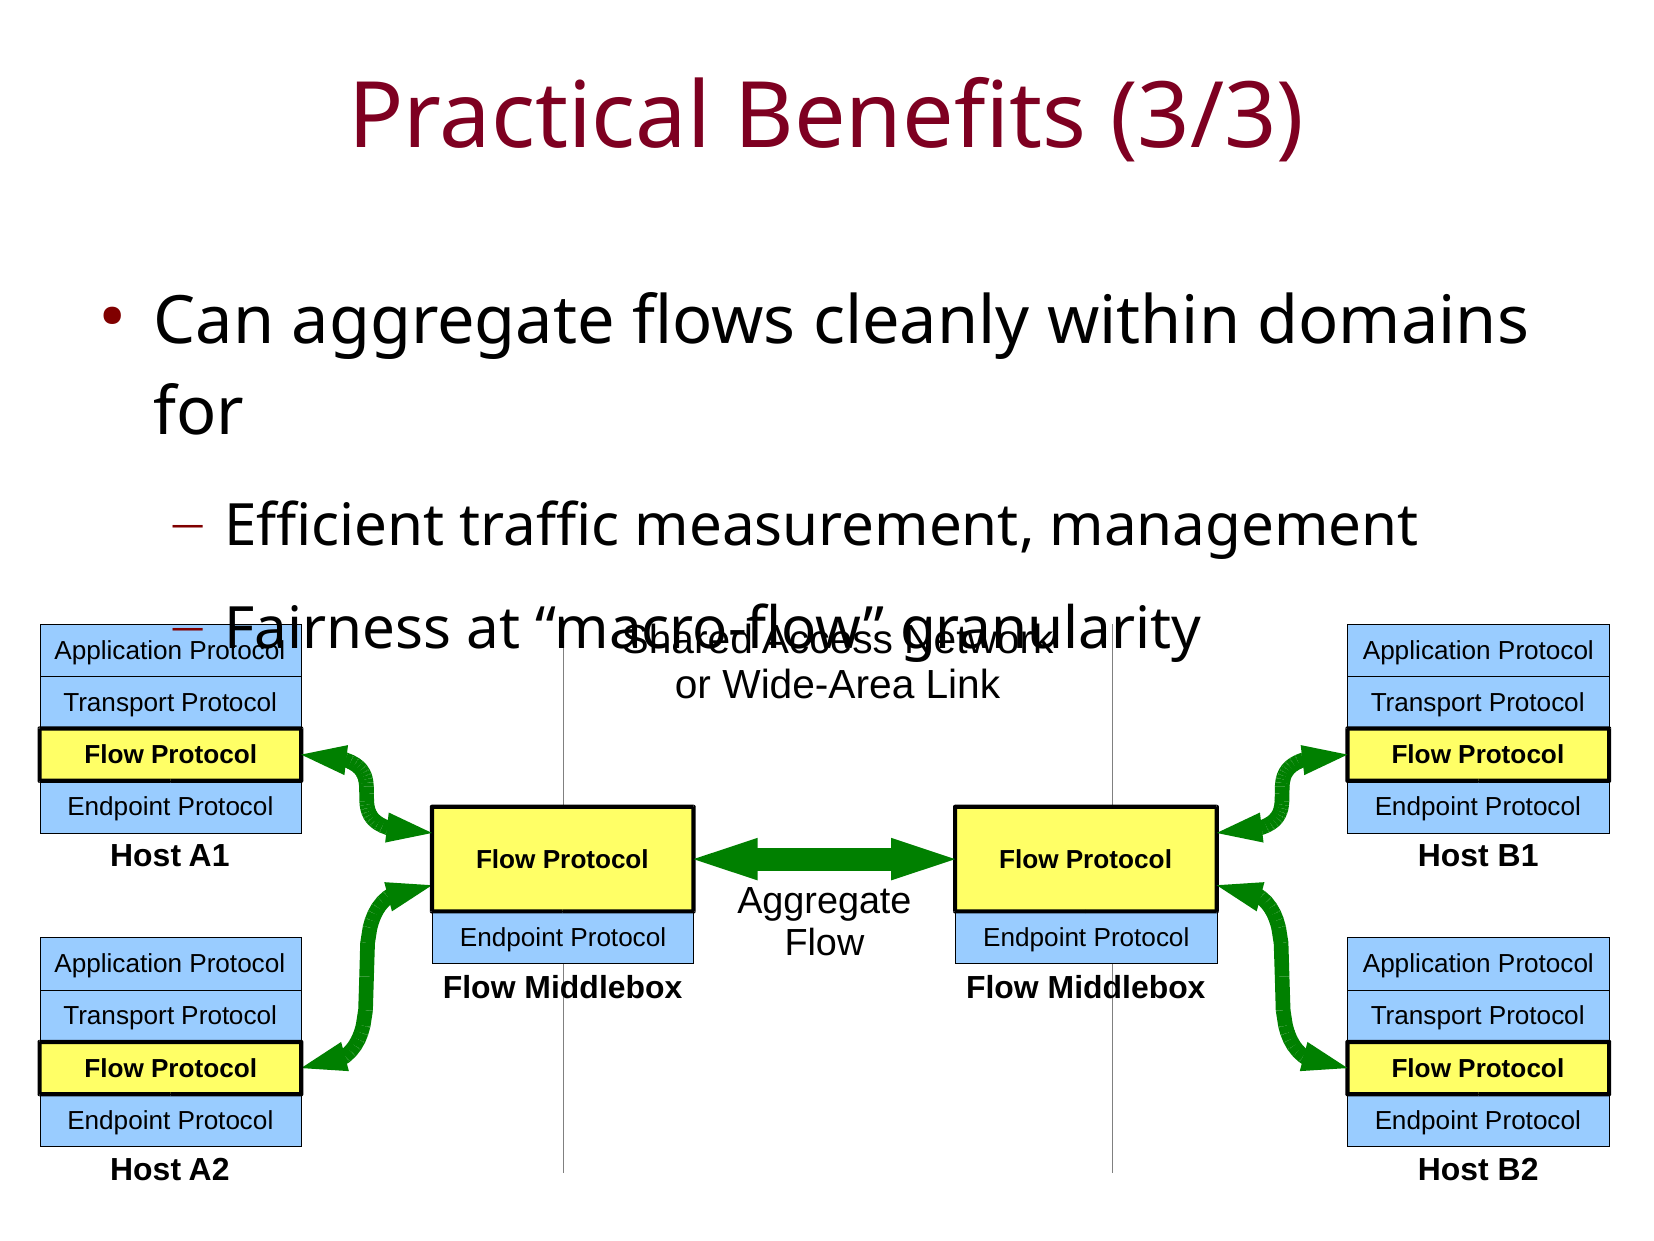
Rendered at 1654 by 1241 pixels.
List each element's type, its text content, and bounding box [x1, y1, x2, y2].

picture [37, 611, 1613, 1201]
list Can aggregate flows cleanly within domains for Efficient traffic measurement, management Fairness at “macro-flow” granularity [82, 272, 1576, 1183]
title Practical Benefits (3/3) [82, 8, 1571, 216]
